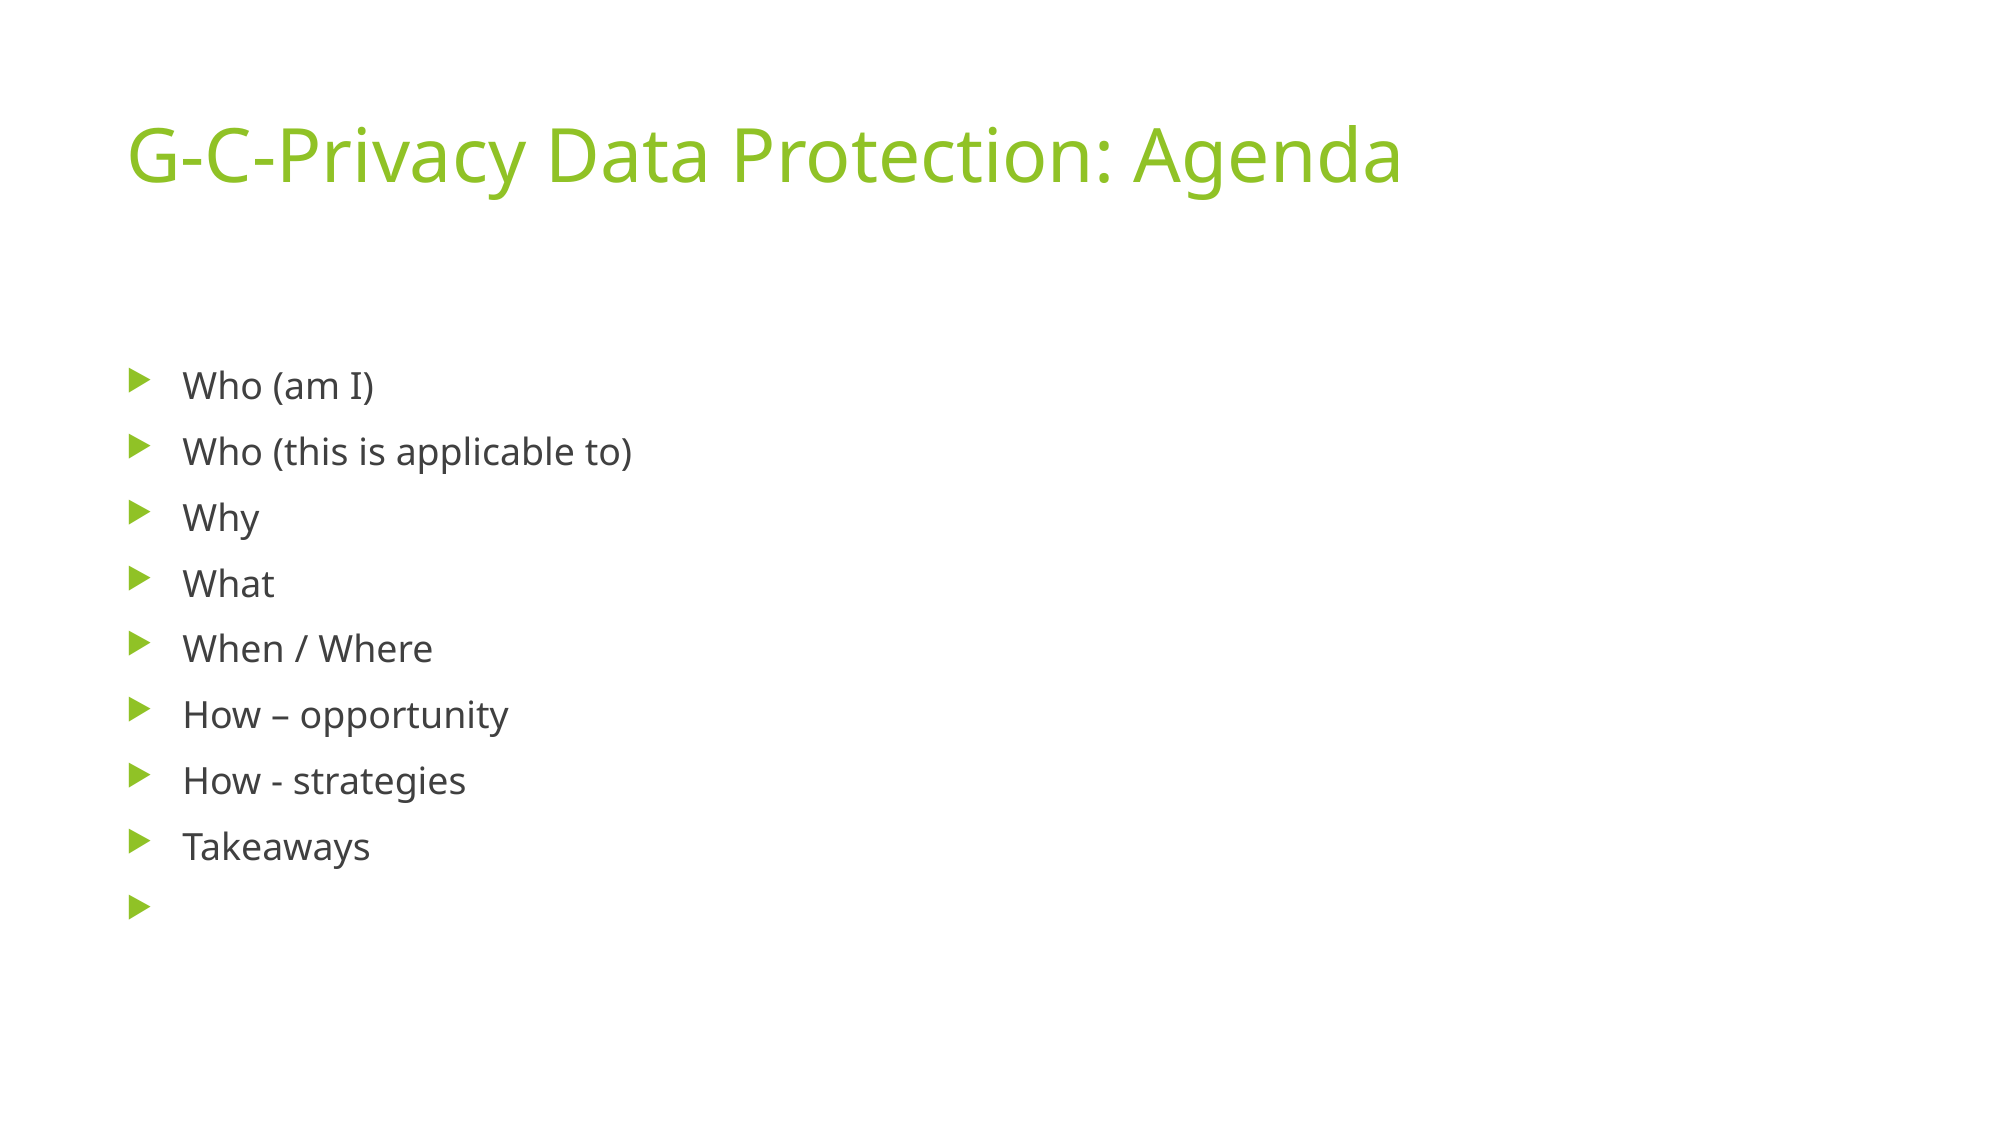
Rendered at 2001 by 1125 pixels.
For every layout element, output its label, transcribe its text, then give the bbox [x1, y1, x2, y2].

list Who (am I) Who (this is applicable to) Why What When / Where How – opportunity How - strategies Takeaways [111, 354, 1522, 992]
title G-C-Privacy Data Protection: Agenda [111, 99, 1522, 317]
